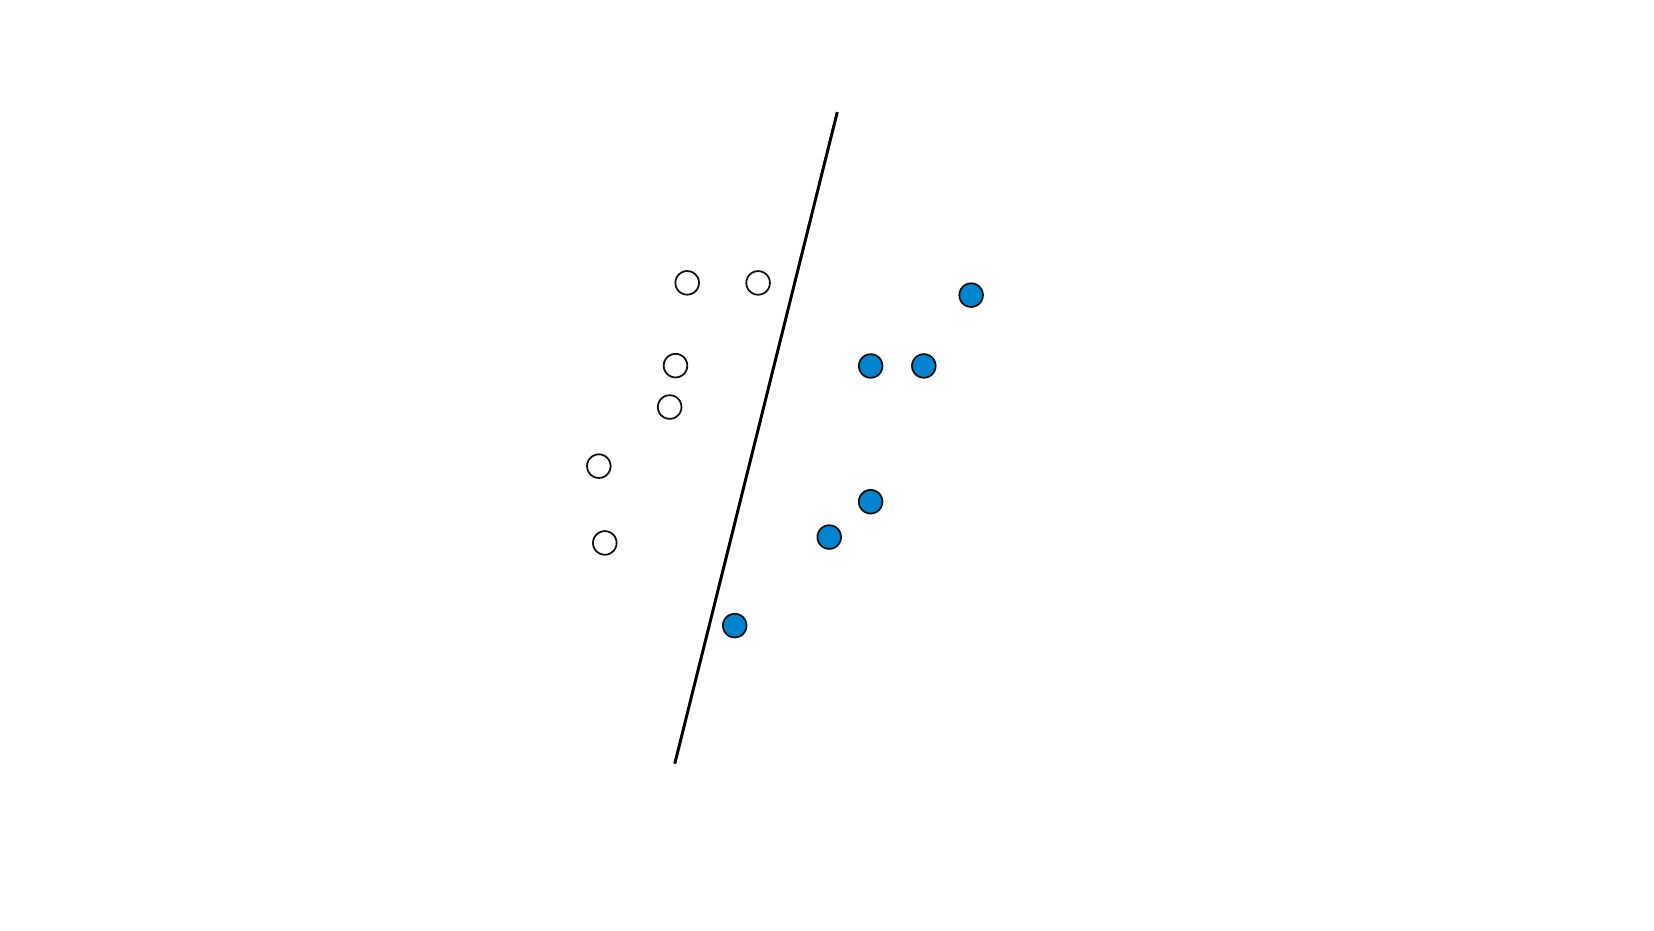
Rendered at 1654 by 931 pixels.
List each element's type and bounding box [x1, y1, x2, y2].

text_box [858, 354, 883, 378]
text_box [817, 525, 842, 549]
text_box [959, 283, 983, 307]
text_box [911, 354, 936, 378]
text_box [858, 489, 883, 514]
text_box [722, 613, 747, 638]
